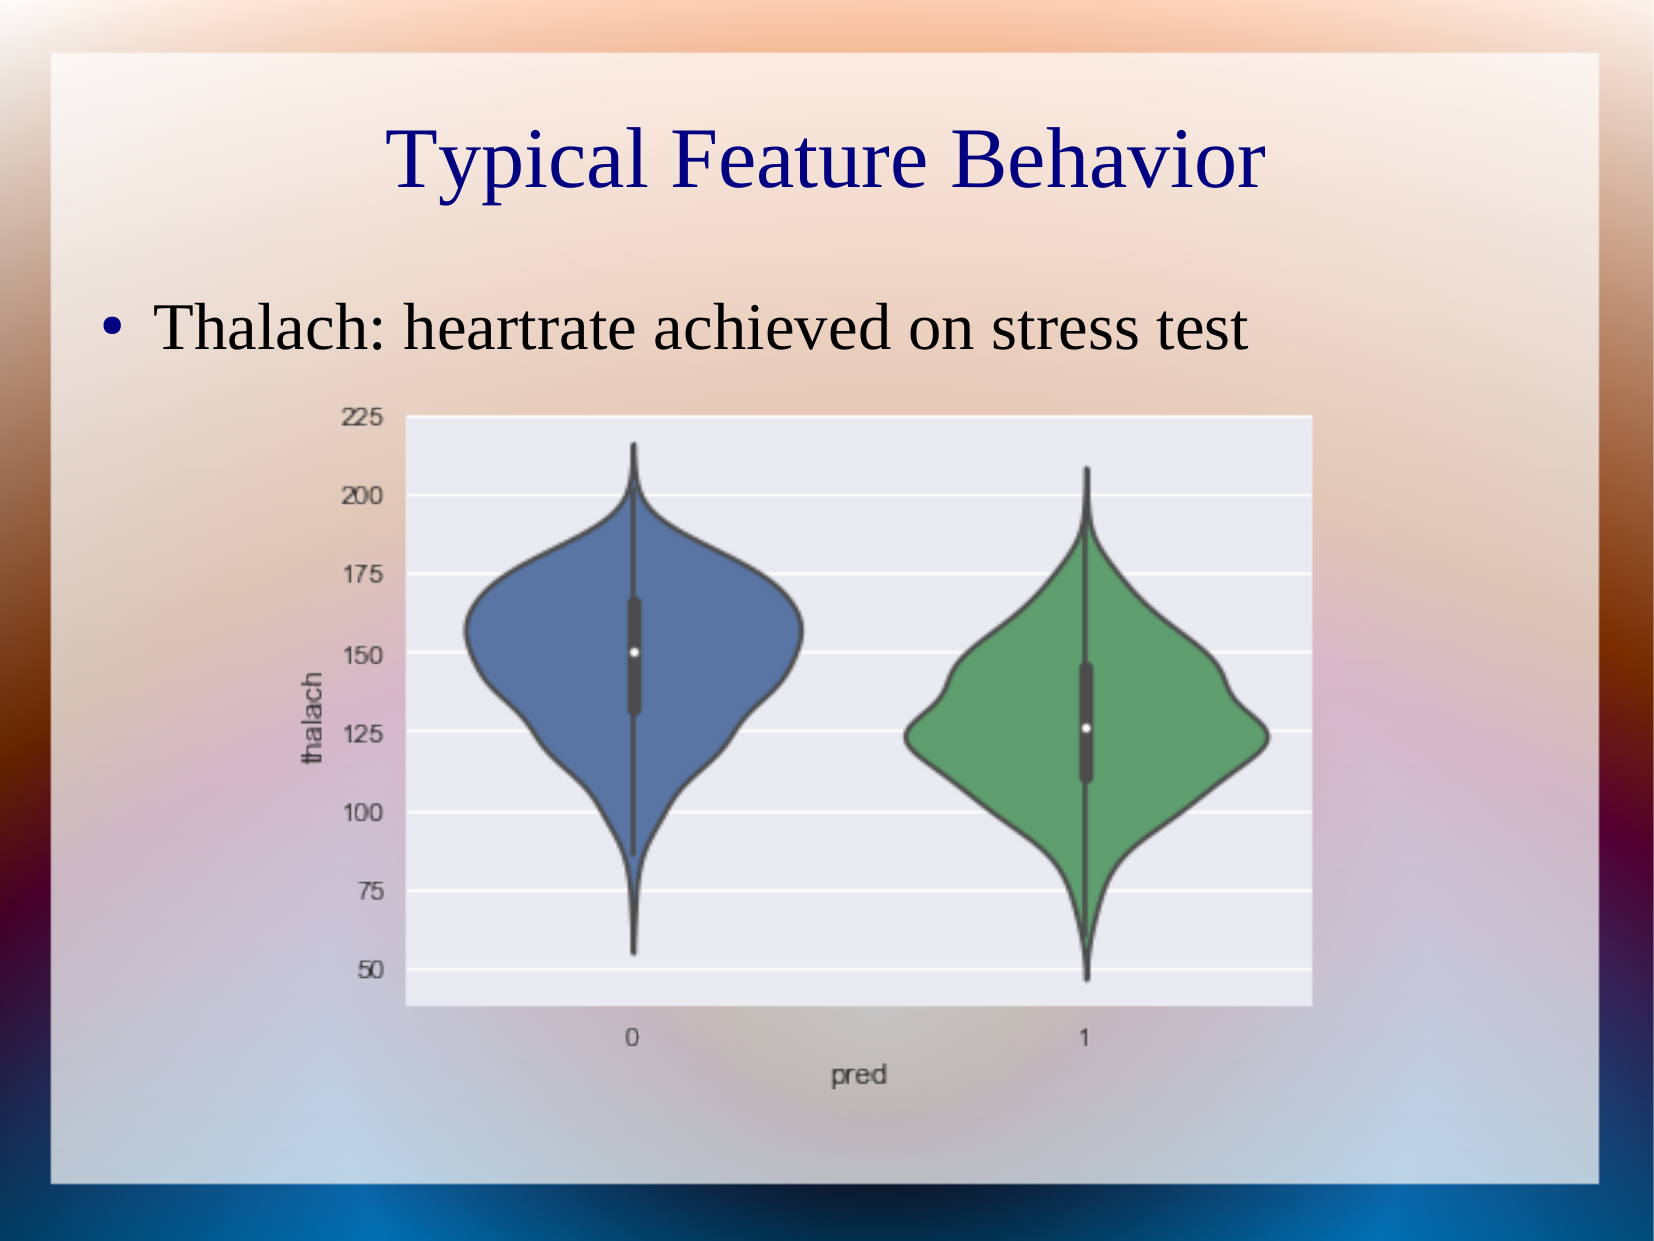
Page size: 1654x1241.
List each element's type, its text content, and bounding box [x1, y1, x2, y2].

list Thalach: heartrate achieved on stress test [82, 290, 1571, 1034]
picture [0, 0, 1654, 1241]
title Typical Feature Behavior [82, 55, 1571, 263]
